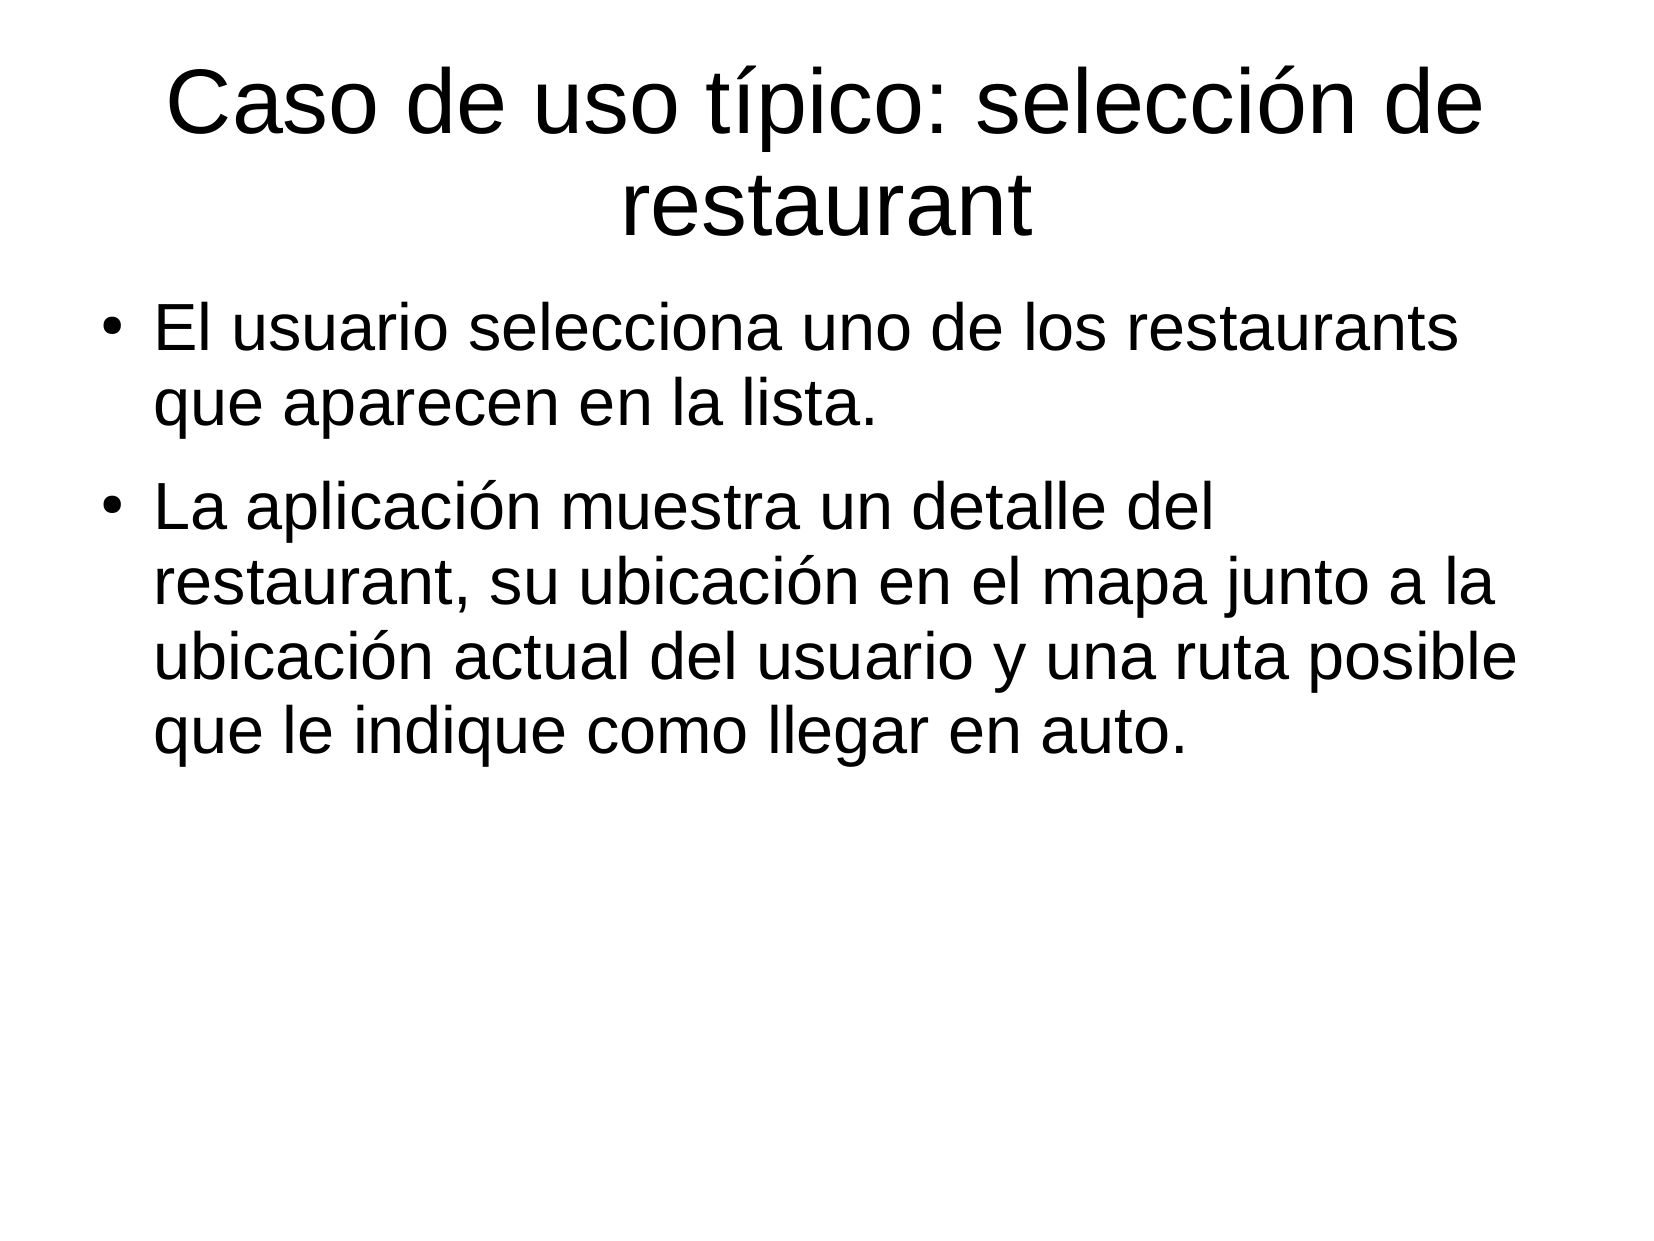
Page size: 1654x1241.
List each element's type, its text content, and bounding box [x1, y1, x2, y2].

list El usuario selecciona uno de los restaurants que aparecen en la lista. La aplicación muestra un detalle del restaurant, su ubicación en el mapa junto a la ubicación actual del usuario y una ruta posible que le indique como llegar en auto. [82, 290, 1538, 1010]
title Caso de uso típico: selección de restaurant [82, 49, 1571, 257]
